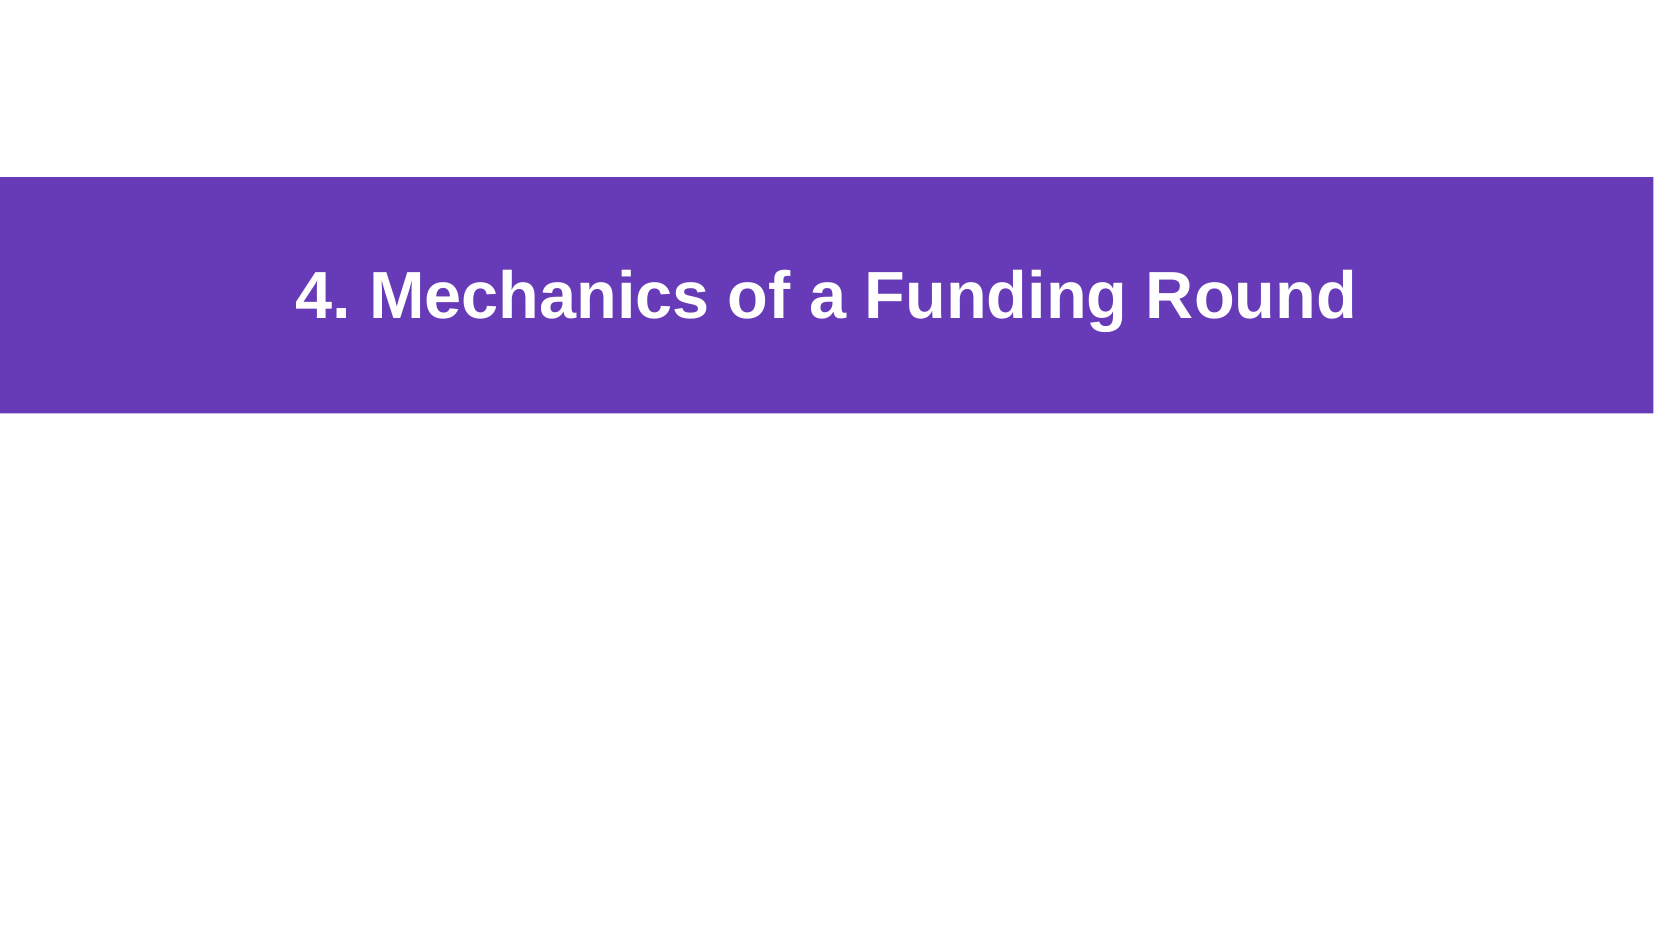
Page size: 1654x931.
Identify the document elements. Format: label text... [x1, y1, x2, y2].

title 4. Mechanics of a Funding Round [0, 177, 1654, 414]
